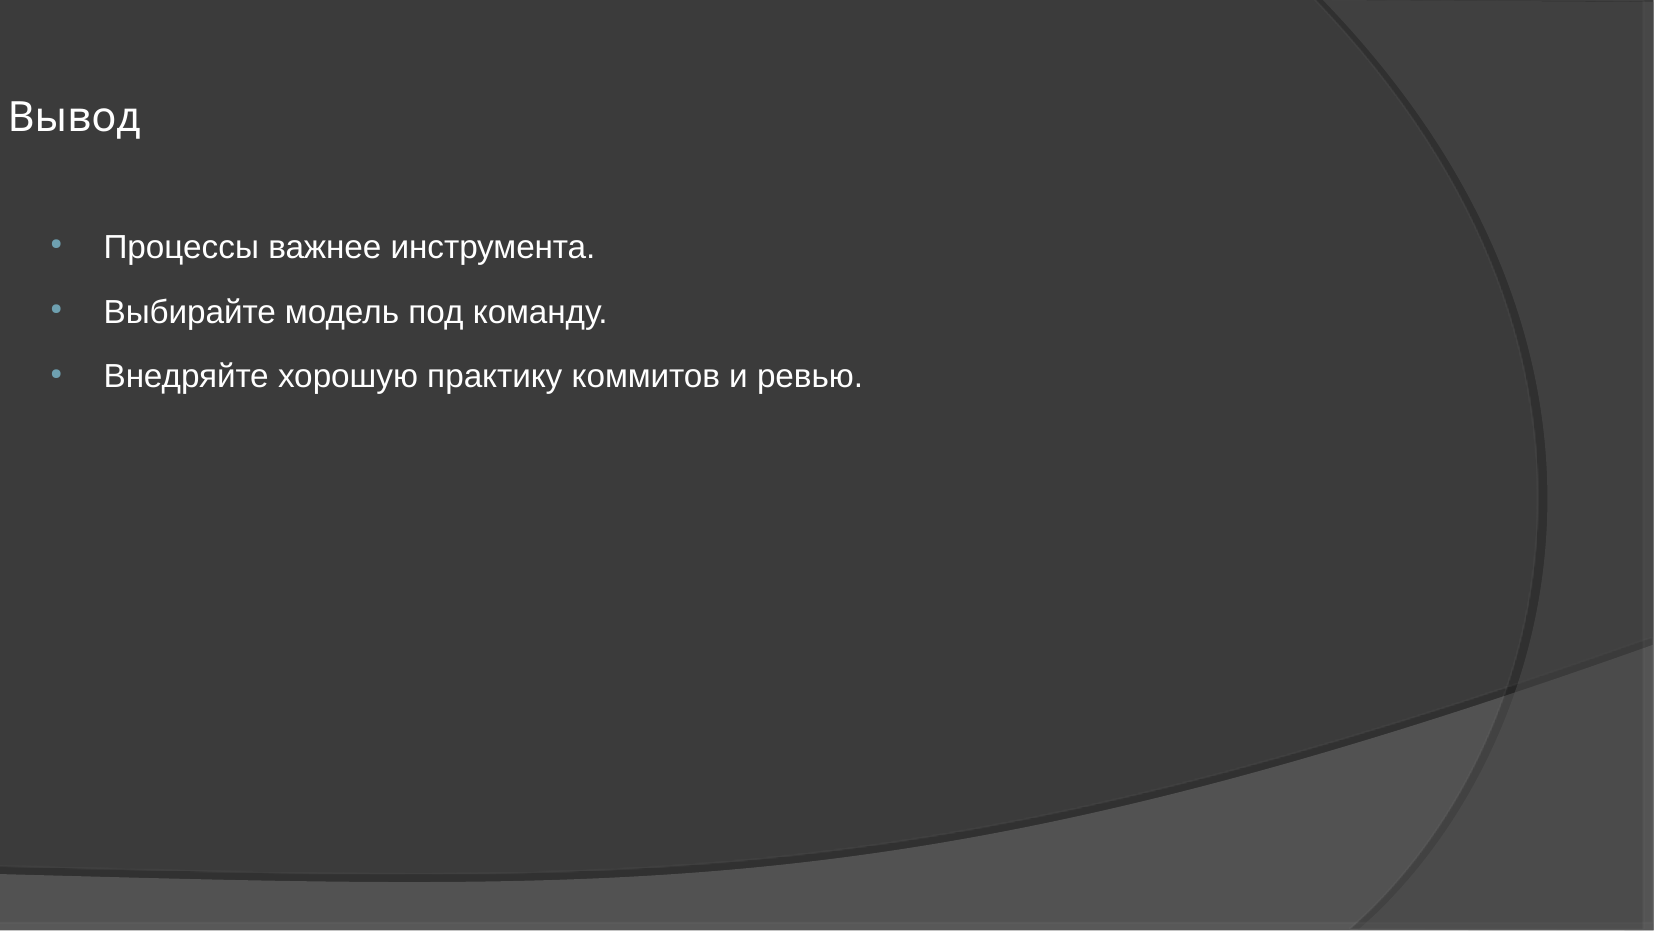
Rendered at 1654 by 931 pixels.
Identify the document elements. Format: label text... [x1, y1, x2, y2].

list Процессы важнее инструмента. Выбирайте модель под команду. Внедряйте хорошую практику коммитов и ревью. [0, 217, 1489, 758]
title Вывод [0, 36, 1489, 193]
